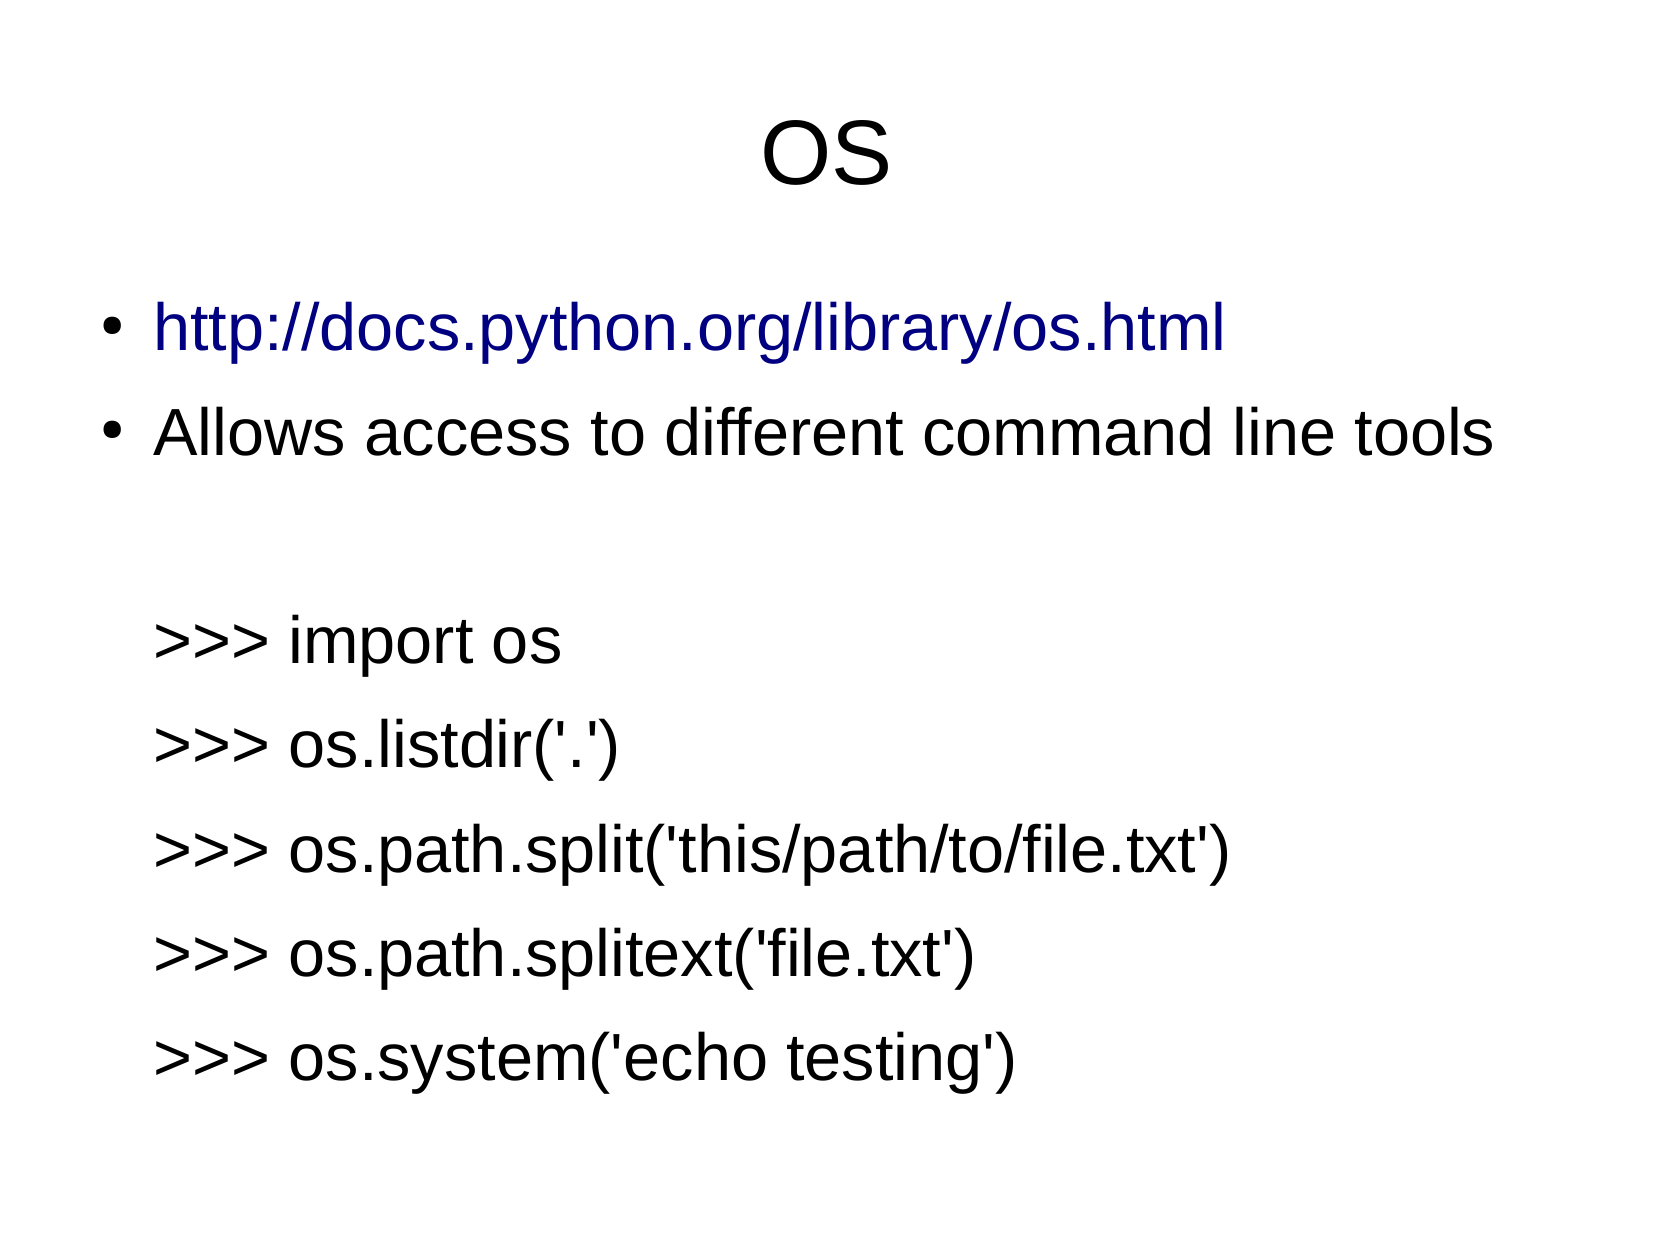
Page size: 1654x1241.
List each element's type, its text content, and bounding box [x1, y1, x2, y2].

list http://docs.python.org/library/os.html Allows access to different command line tools >>> import os >>> os.listdir('.') >>> os.path.split('this/path/to/file.txt') >>> os.path.splitext('file.txt') >>> os.system('echo testing') [82, 290, 1571, 1109]
title OS [82, 49, 1571, 257]
